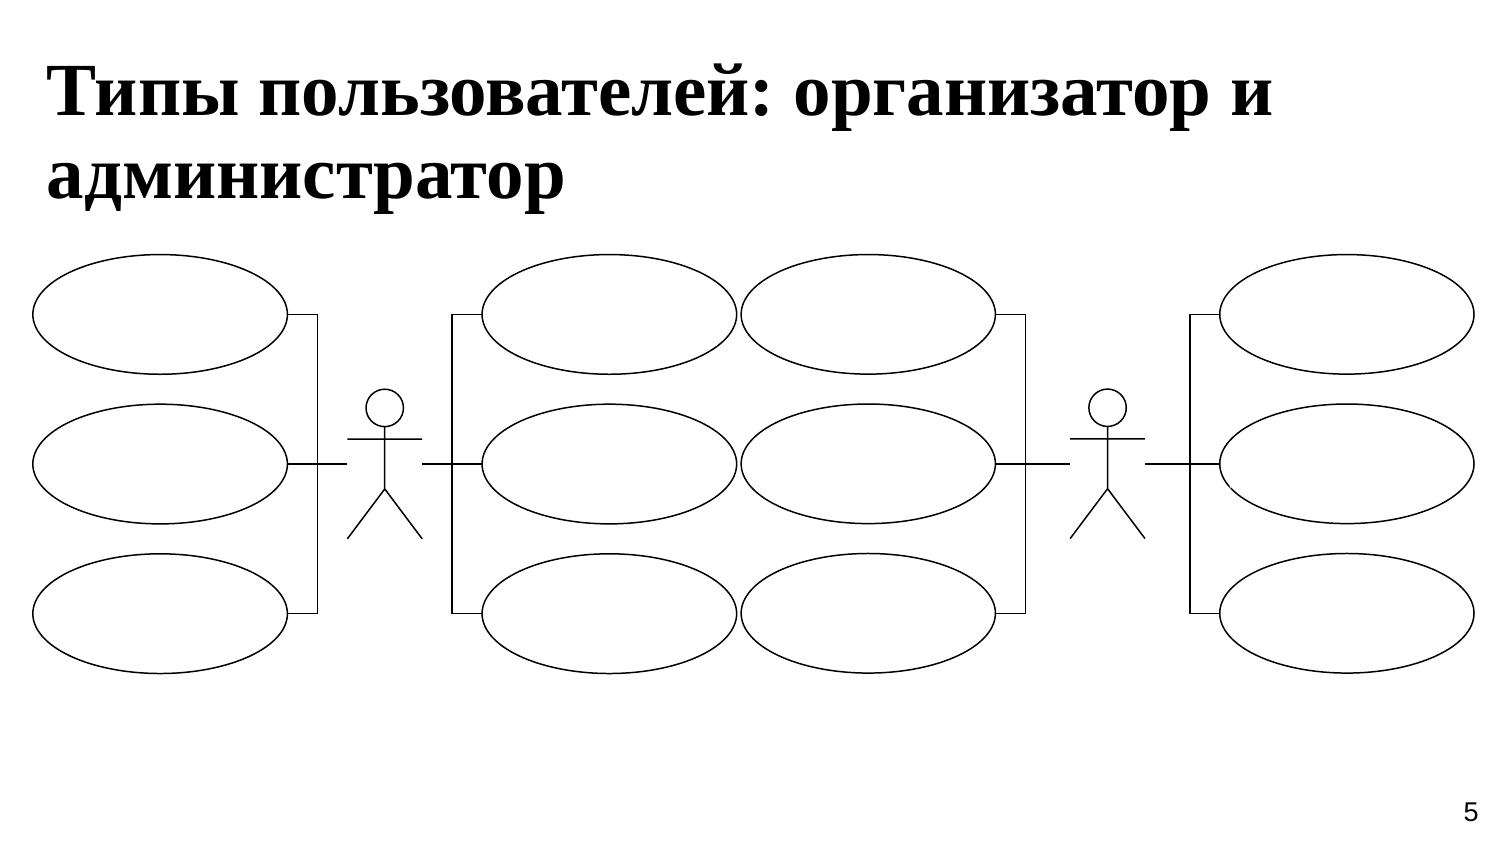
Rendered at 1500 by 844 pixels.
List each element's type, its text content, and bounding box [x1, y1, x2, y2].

slide_number <number> [1403, 778, 1494, 844]
text_box Типы пользователей: организатор и администратор [33, 36, 1448, 134]
picture [30, 252, 1477, 680]
